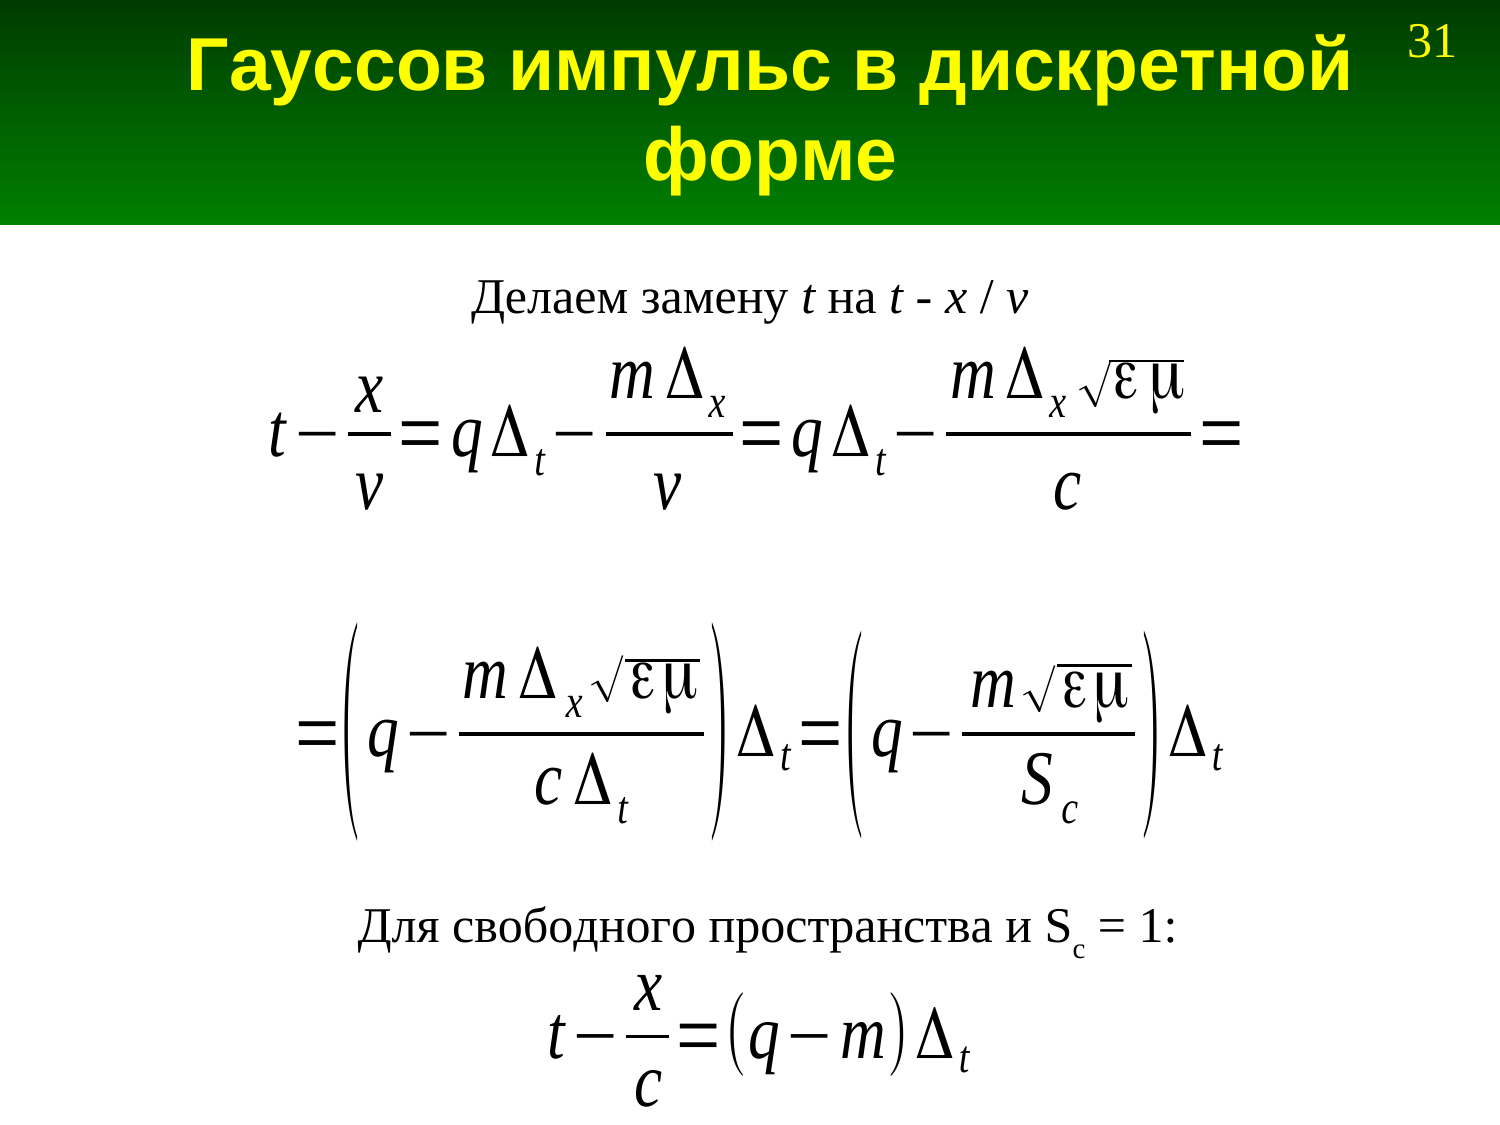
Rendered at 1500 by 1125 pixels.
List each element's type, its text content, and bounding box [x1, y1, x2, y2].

chart [252, 330, 1262, 846]
title Гауссов импульс в дискретной форме [100, 7, 1441, 204]
text_box Делаем замену t на t - x / v [456, 255, 1044, 330]
text_box Для свободного пространства и Sc = 1: [342, 884, 1193, 972]
chart [531, 972, 987, 1125]
